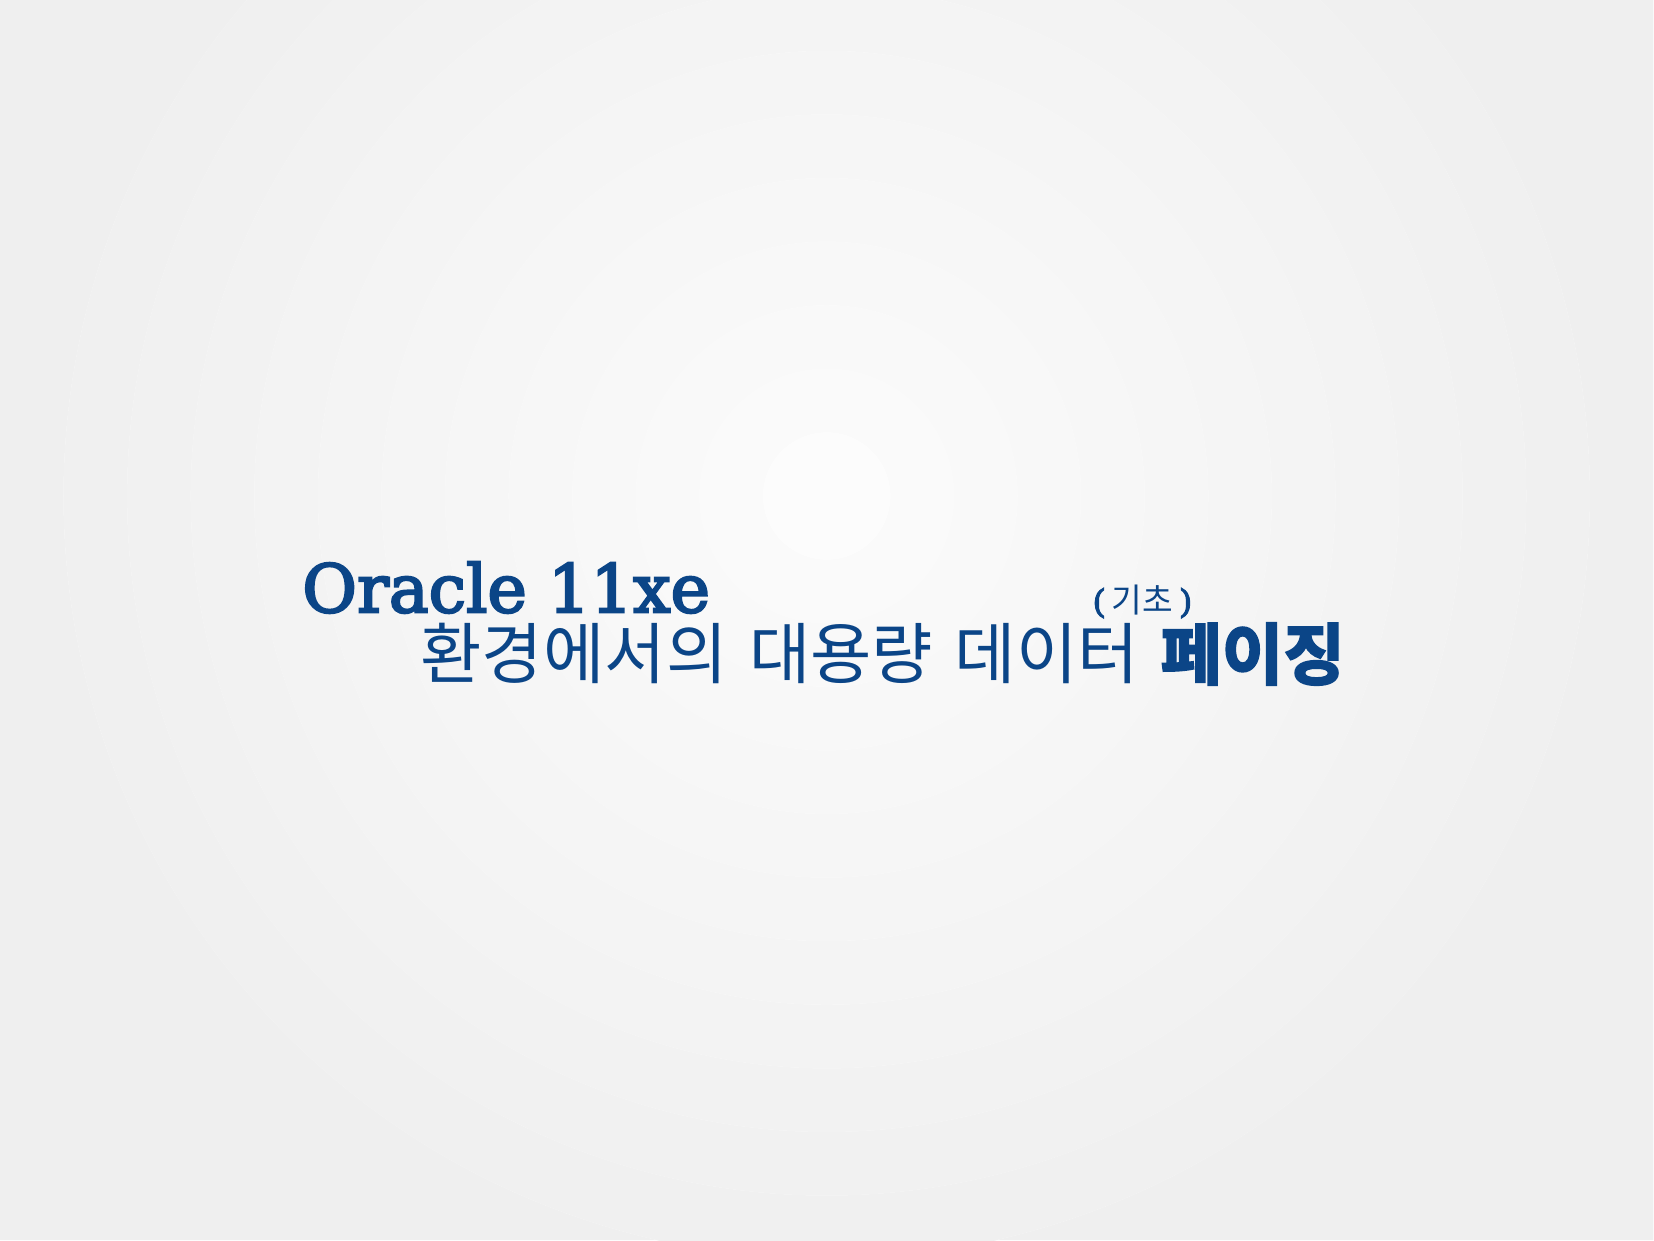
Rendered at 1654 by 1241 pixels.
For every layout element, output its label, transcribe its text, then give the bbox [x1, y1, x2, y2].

subtitle Oracle 11xe (기초) 환경에서의 대용량 데이터 페이징 [82, 80, 1565, 1172]
